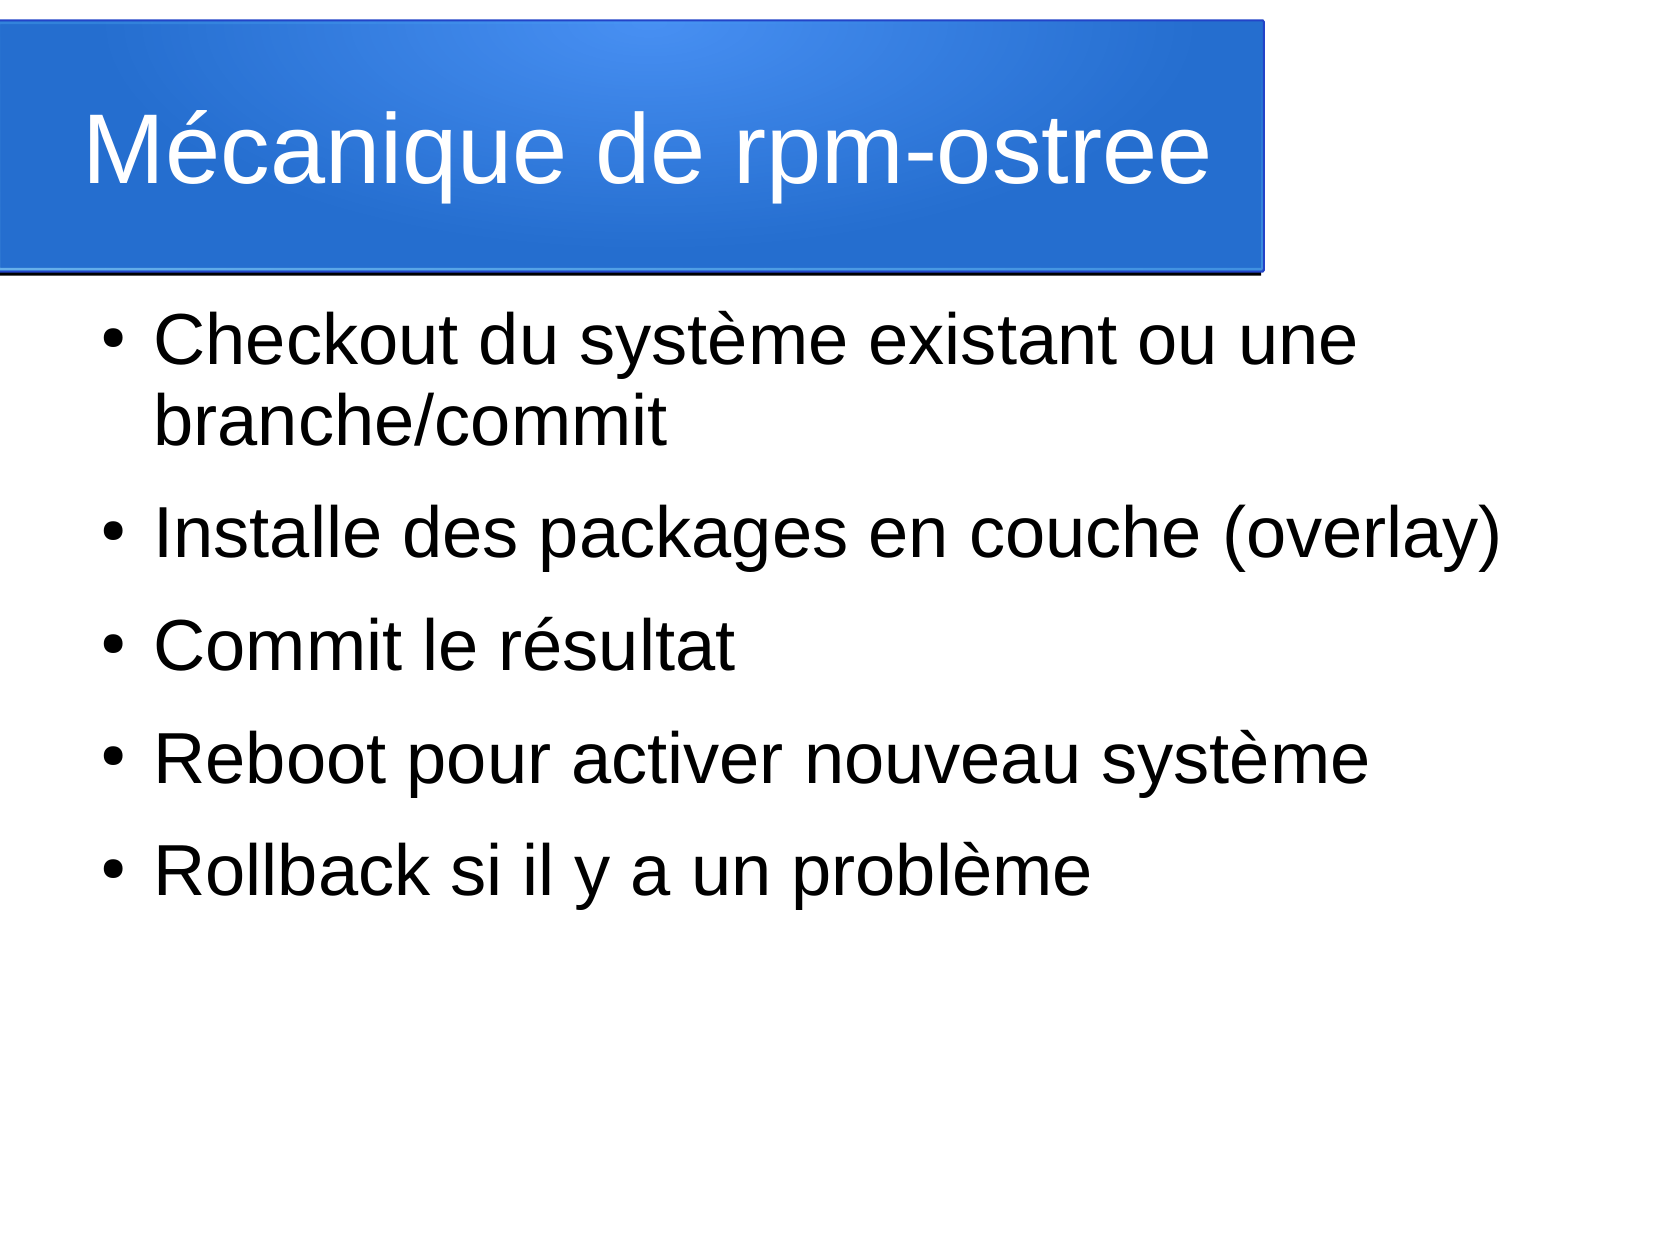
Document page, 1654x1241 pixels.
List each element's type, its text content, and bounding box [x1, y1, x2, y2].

title Mécanique de rpm-ostree [82, 47, 1235, 252]
list Checkout du système existant ou une branche/commit Installe des packages en couche (overlay) Commit le résultat Reboot pour activer nouveau système Rollback si il y a un problème [82, 299, 1571, 1019]
